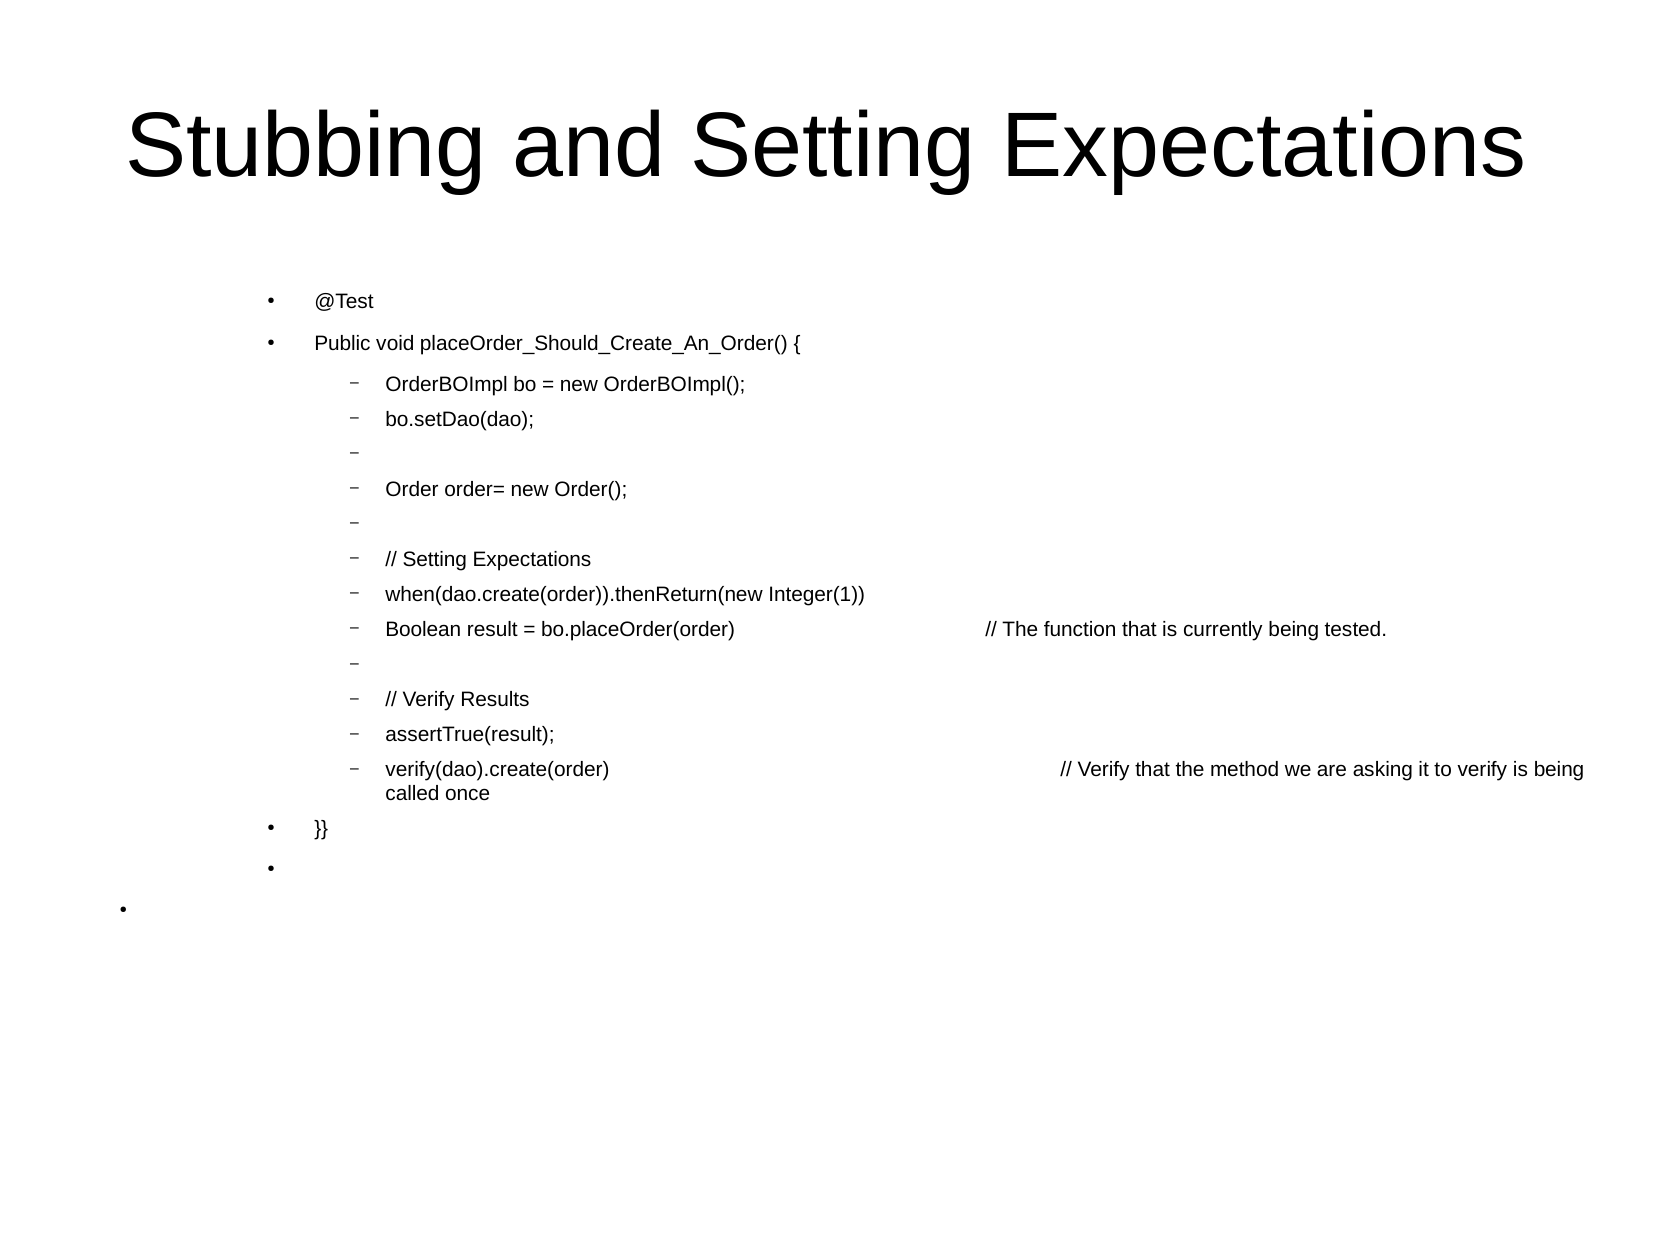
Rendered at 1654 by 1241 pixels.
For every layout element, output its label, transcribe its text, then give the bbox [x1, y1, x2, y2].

title Stubbing and Setting Expectations [82, 49, 1571, 241]
list @Test Public void placeOrder_Should_Create_An_Order() { OrderBOImpl bo = new OrderBOImpl(); bo.setDao(dao); Order order= new Order(); // Setting Expectations when(dao.create(order)).thenReturn(new Integer(1)) Boolean result = bo.placeOrder(order) // The function that is currently being tested. // Verify Results assertTrue(result); verify(dao).create(order) // Verify that the method we are asking it to verify is being called once }} [101, 290, 1591, 1201]
